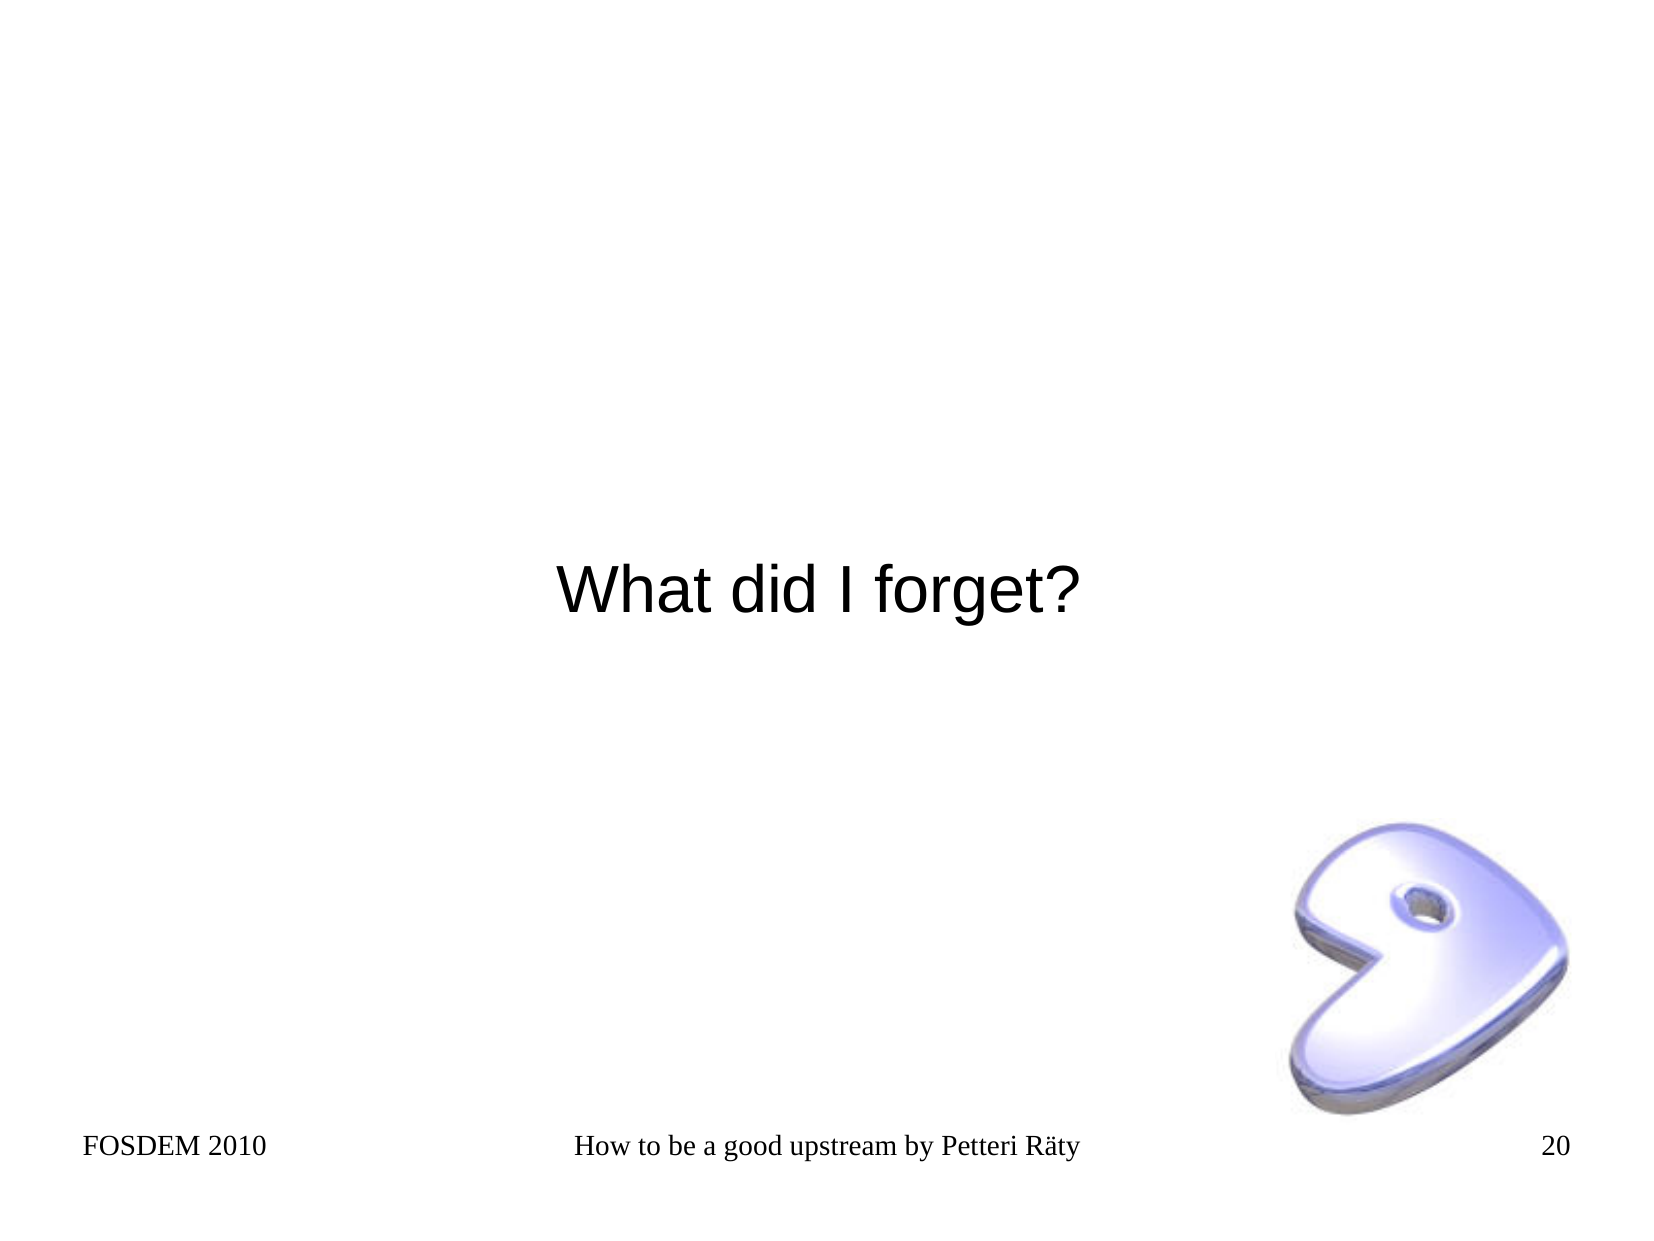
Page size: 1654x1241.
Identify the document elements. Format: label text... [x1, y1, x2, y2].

picture [1275, 818, 1576, 1125]
subtitle What did I forget? [75, 187, 1564, 992]
